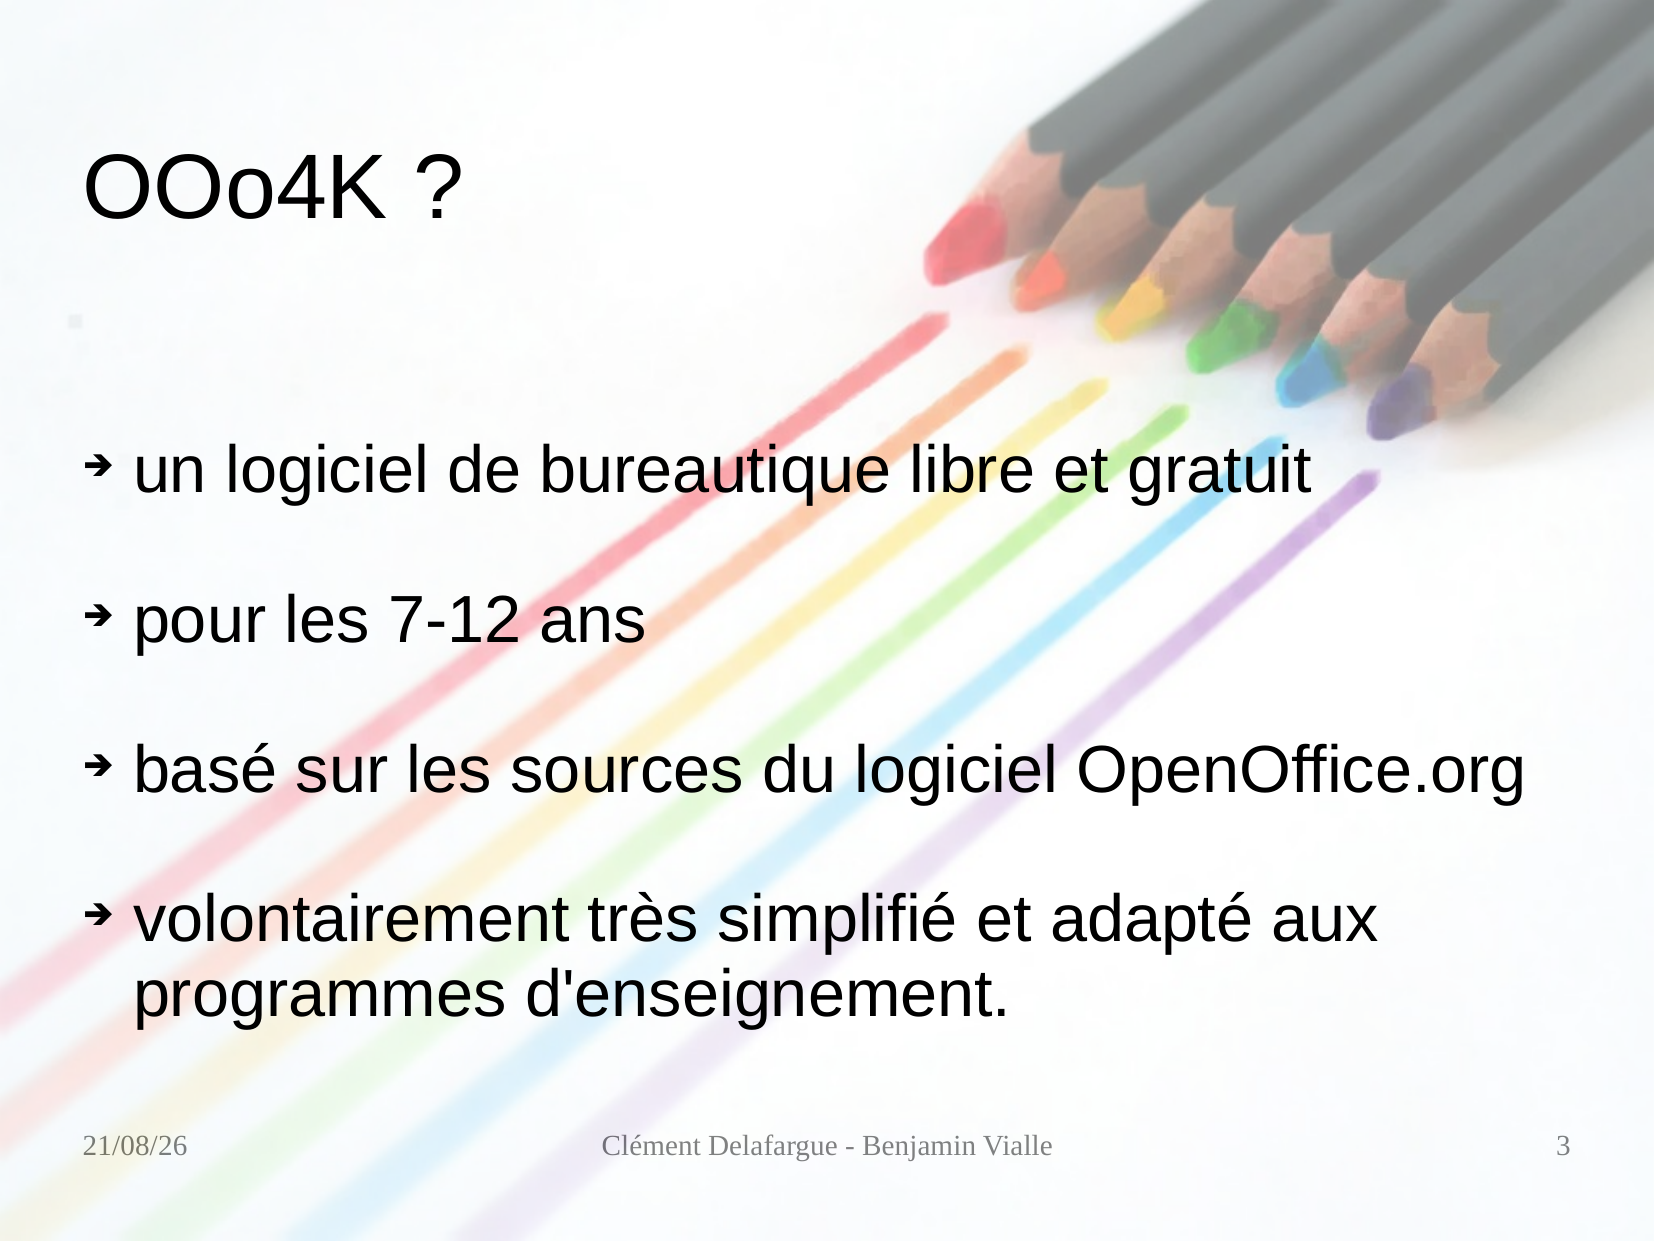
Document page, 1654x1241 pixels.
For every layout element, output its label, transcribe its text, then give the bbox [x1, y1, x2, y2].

picture [751, 1141, 763, 1155]
picture [1024, 1135, 1031, 1155]
picture [908, 1142, 914, 1161]
picture [149, 1136, 157, 1155]
picture [954, 1142, 961, 1155]
picture [931, 1141, 952, 1155]
picture [643, 1141, 664, 1155]
picture [602, 1136, 619, 1155]
picture [982, 1136, 1003, 1155]
picture [825, 1141, 836, 1155]
picture [679, 1141, 692, 1155]
picture [730, 1141, 741, 1155]
picture [882, 1141, 893, 1155]
picture [918, 1141, 930, 1155]
picture [1040, 1141, 1051, 1155]
subtitle un logiciel de bureautique libre et gratuit pour les 7-12 ans basé sur les sources du logiciel OpenOffice.org volontairement très simplifié et adapté aux programmes d'enseignement. [82, 361, 1571, 1102]
picture [173, 1136, 186, 1155]
picture [666, 1141, 677, 1155]
picture [100, 1136, 110, 1155]
picture [787, 1141, 795, 1155]
picture [121, 1136, 133, 1155]
picture [796, 1140, 809, 1161]
picture [1032, 1135, 1039, 1155]
picture [622, 1135, 629, 1155]
picture [630, 1141, 641, 1155]
picture [1011, 1141, 1023, 1155]
picture [774, 1141, 786, 1155]
picture [863, 1136, 880, 1155]
picture [764, 1134, 773, 1155]
picture [159, 1136, 171, 1155]
picture [136, 1136, 148, 1155]
picture [709, 1136, 728, 1155]
picture [895, 1141, 908, 1155]
picture [83, 1136, 95, 1155]
picture [1003, 1142, 1010, 1155]
picture [692, 1139, 700, 1155]
title OOo4K ? [82, 56, 1093, 318]
picture [1557, 1136, 1569, 1155]
picture [743, 1135, 750, 1155]
picture [811, 1142, 824, 1155]
picture [112, 1136, 120, 1155]
picture [962, 1141, 975, 1155]
